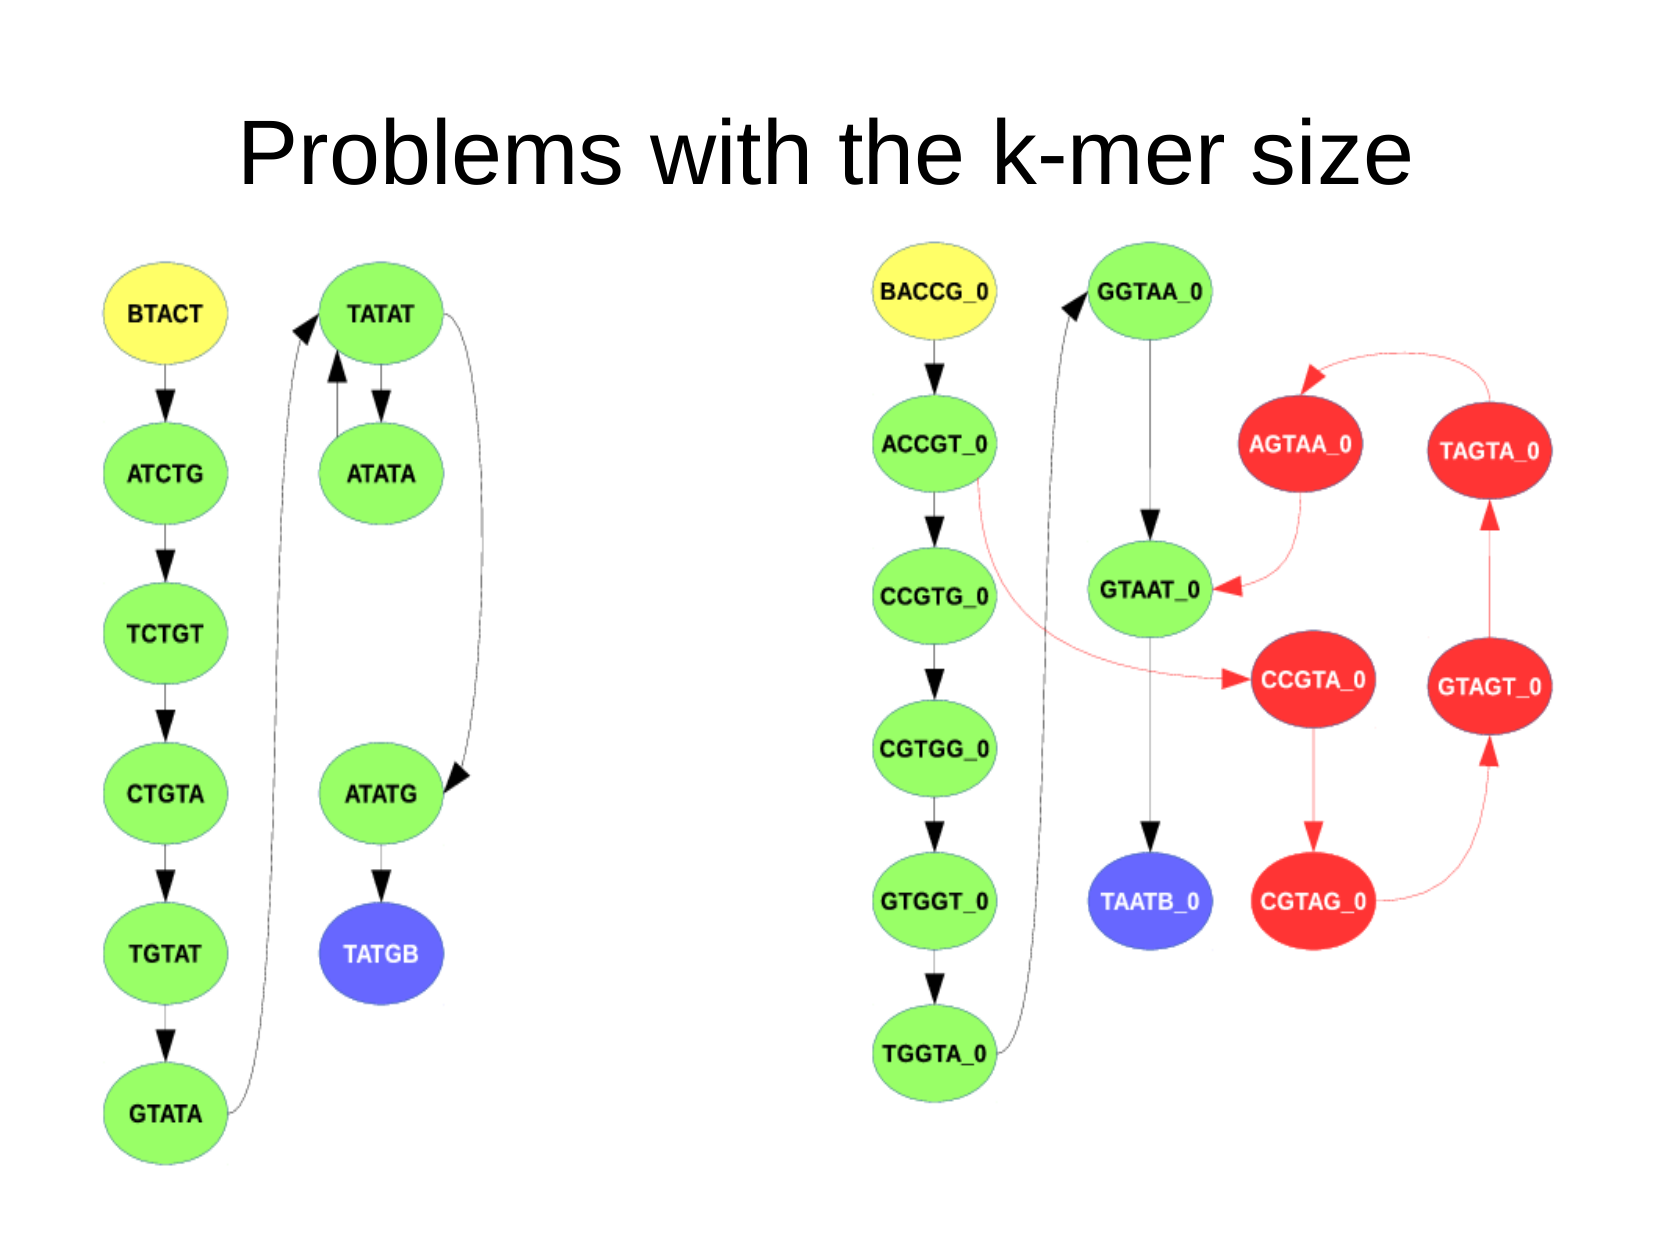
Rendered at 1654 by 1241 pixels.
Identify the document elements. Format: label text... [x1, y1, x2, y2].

picture [857, 206, 1561, 1170]
title Problems with the k-mer size [82, 49, 1571, 257]
picture [91, 233, 509, 1182]
